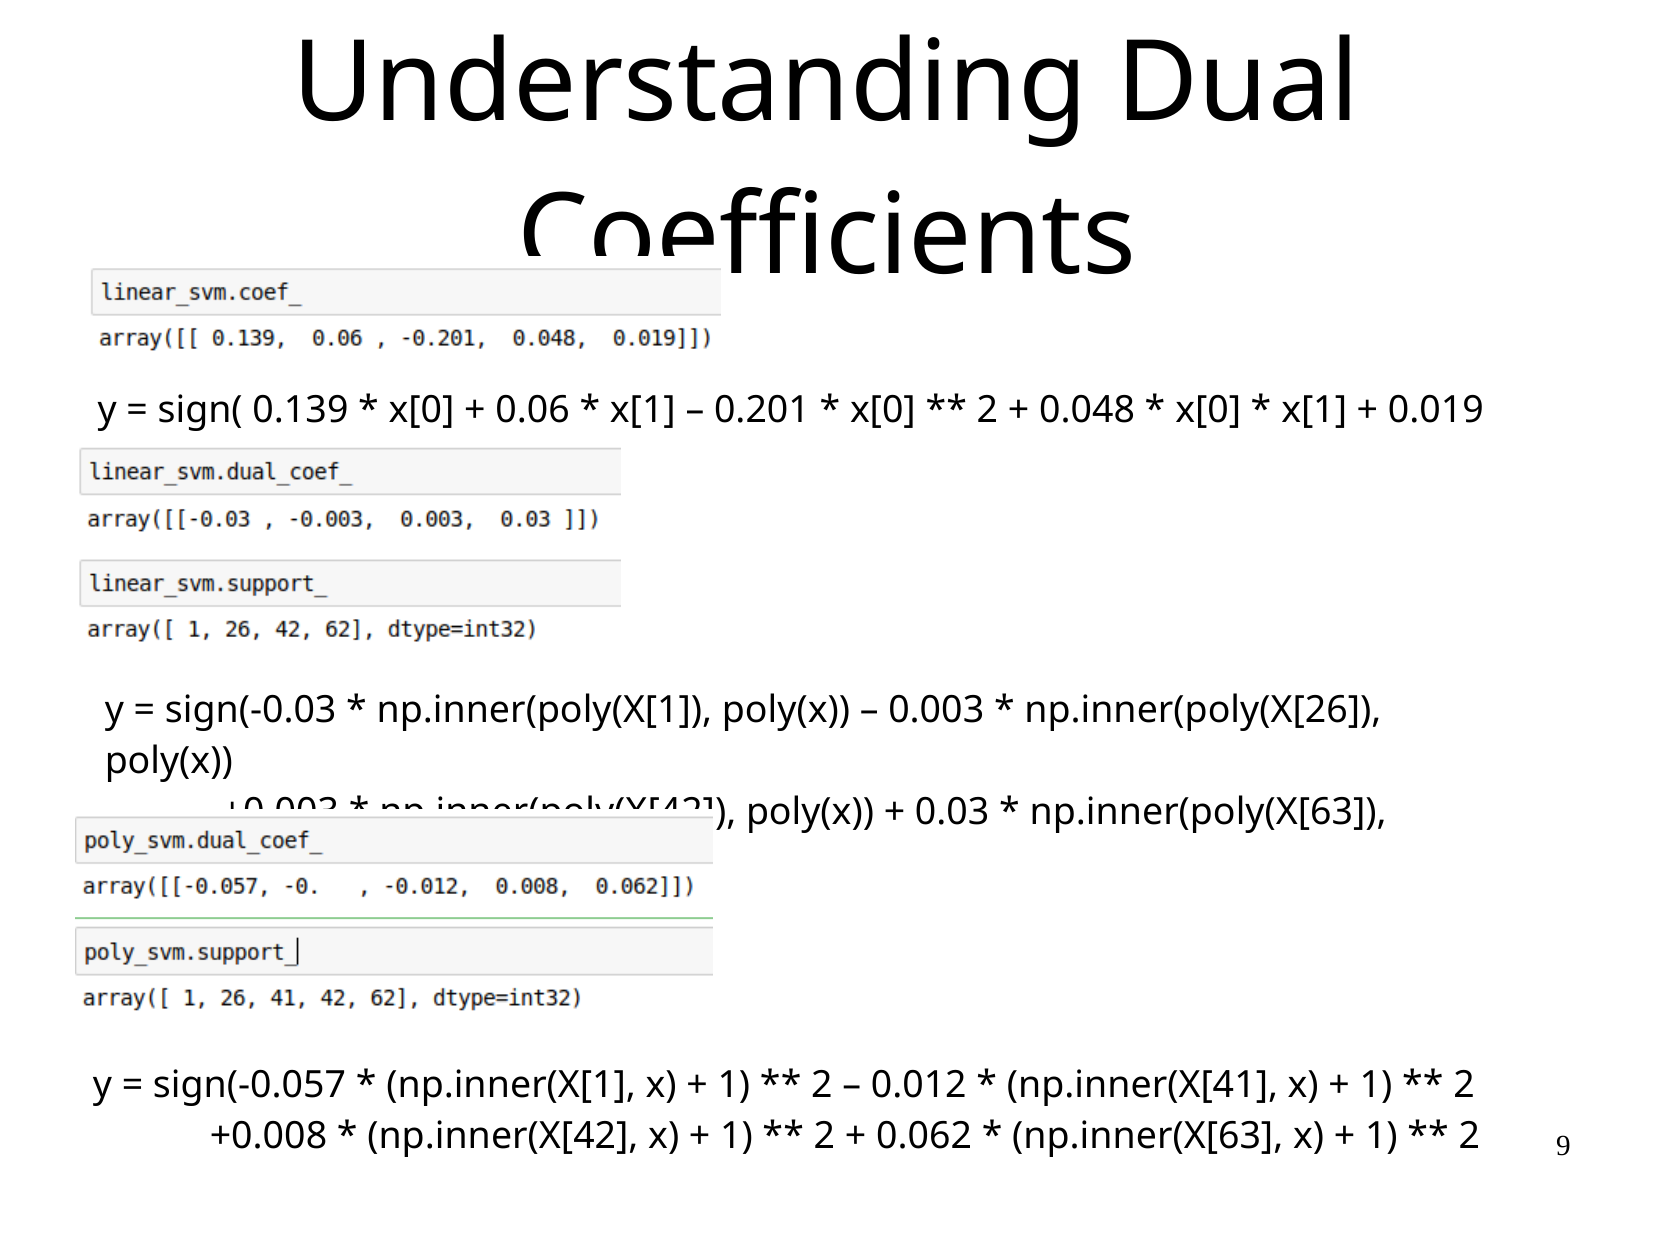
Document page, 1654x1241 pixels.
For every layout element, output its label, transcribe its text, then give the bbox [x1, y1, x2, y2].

picture [82, 256, 721, 361]
title Understanding Dual Coefficients [82, 49, 1571, 257]
picture [75, 809, 713, 1012]
text_box y = sign(-0.057 * (np.inner(X[1], x) + 1) ** 2 – 0.012 * (np.inner(X[41], x) + 1) ** 2 +0.008 * (np.inner(X[42], x) + 1) ** 2 + 0.062 * (np.inner(X[63], x) + 1) ** 2 [78, 1049, 1561, 1178]
text_box y = sign( 0.139 * x[0] + 0.06 * x[1] – 0.201 * x[0] ** 2 + 0.048 * x[0] * x[1] + 0.019 x[1] ** 2) [82, 375, 1571, 466]
text_box y = sign(-0.03 * np.inner(poly(X[1]), poly(x)) – 0.003 * np.inner(poly(X[26]), poly(x)) +0.003 * np.inner(poly(X[42]), poly(x)) + 0.03 * np.inner(poly(X[63]), poly(x)) [90, 674, 1471, 766]
picture [75, 434, 621, 648]
